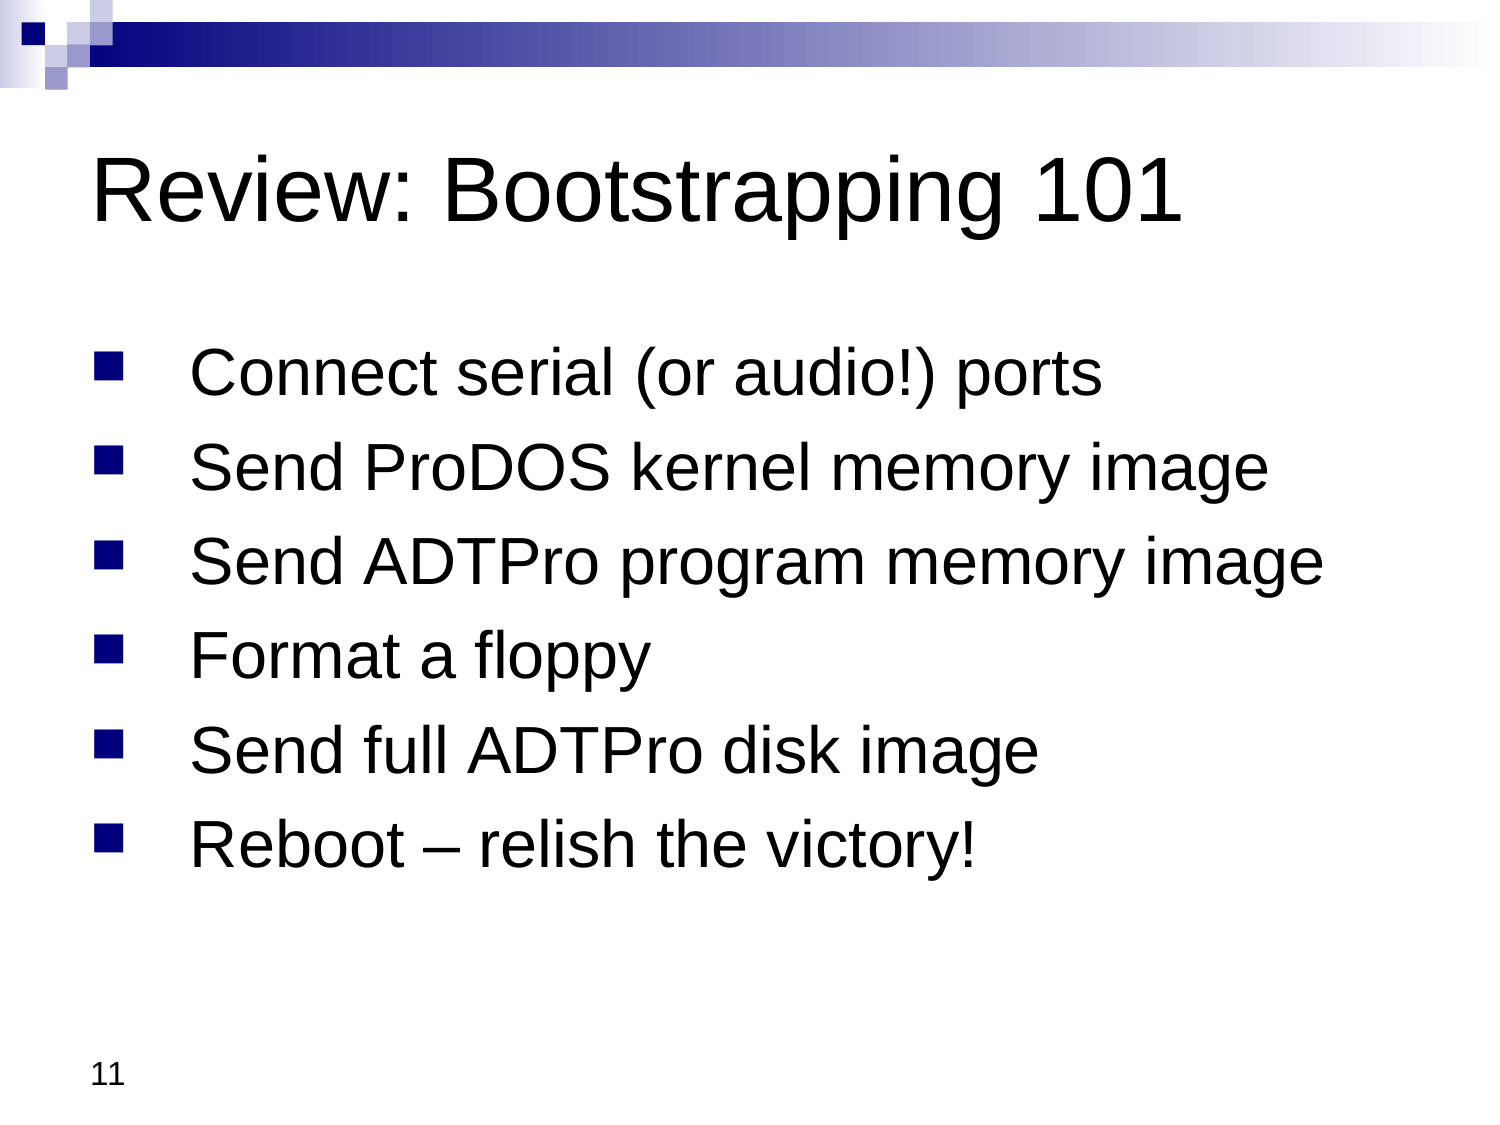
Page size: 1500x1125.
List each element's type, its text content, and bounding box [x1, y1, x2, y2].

list Connect serial (or audio!) ports Send ProDOS kernel memory image Send ADTPro program memory image Format a floppy Send full ADTPro disk image Reboot – relish the victory! [75, 324, 1426, 963]
title Review: Bootstrapping 101 [75, 75, 1426, 301]
